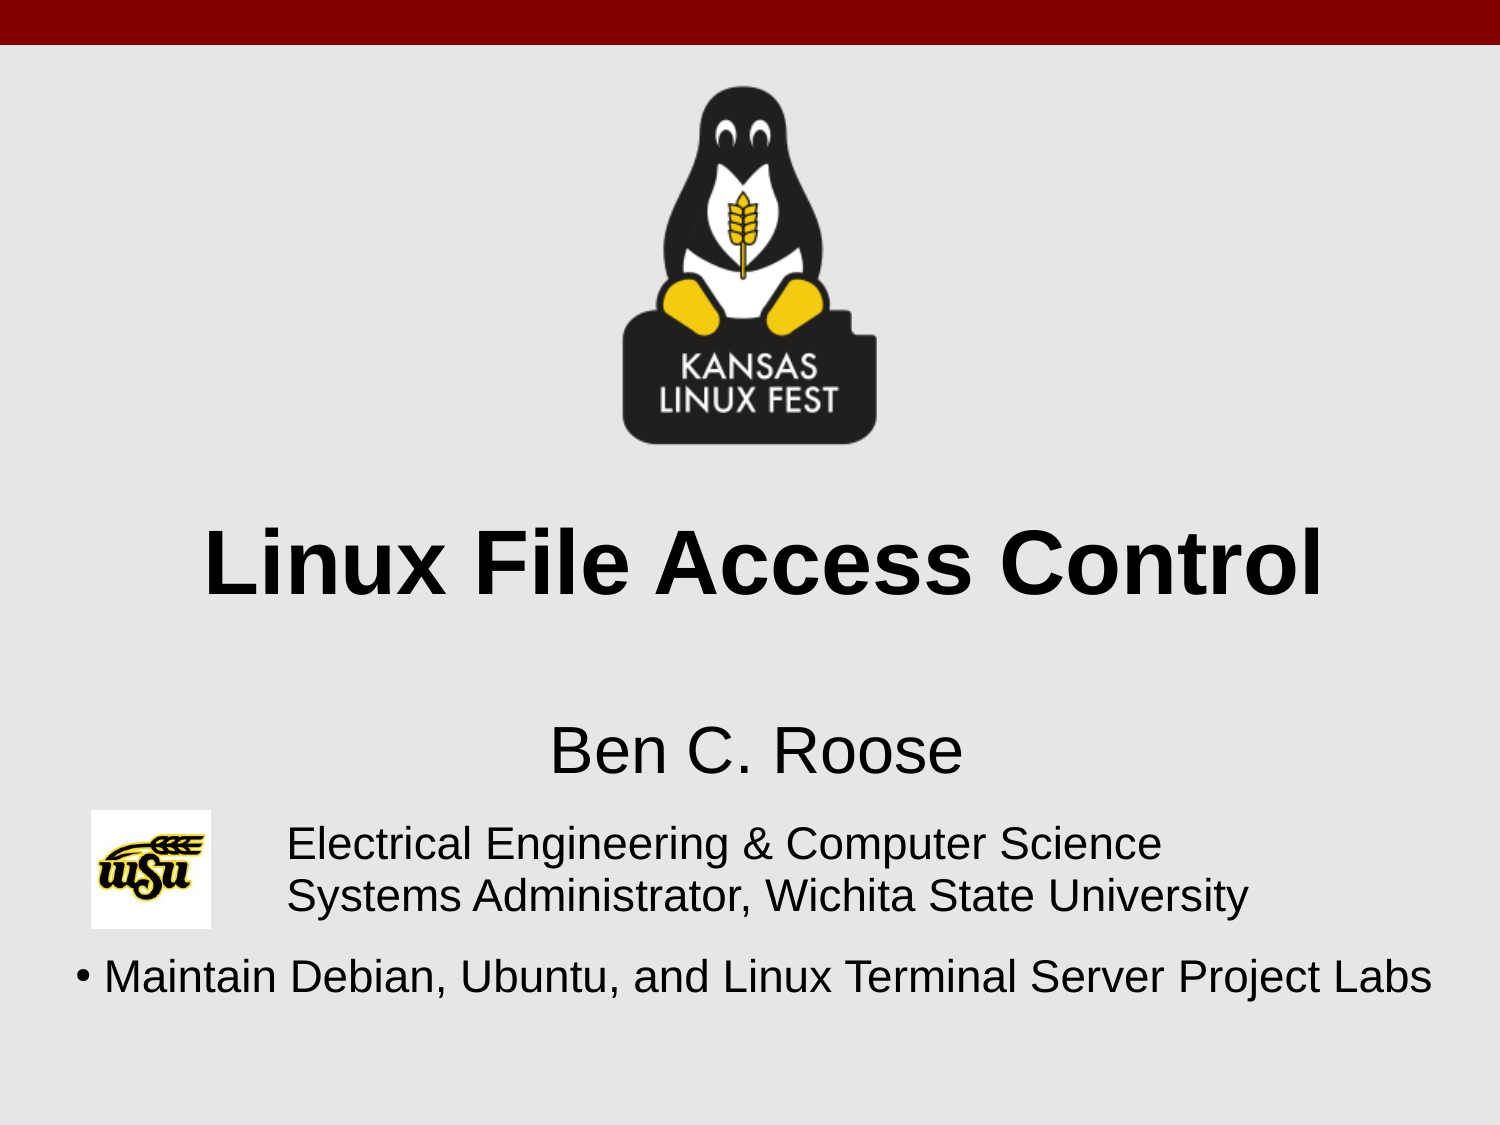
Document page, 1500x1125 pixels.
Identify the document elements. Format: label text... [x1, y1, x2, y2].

text_box [75, 44, 1426, 248]
picture [91, 810, 211, 929]
text_box Ben C. Roose Electrical Engineering & Computer Science Systems Administrator, Wichita State University Maintain Debian, Ubuntu, and Linux Terminal Server Project Labs [75, 625, 1441, 1090]
picture [554, 69, 946, 460]
title Linux File Access Control [90, 459, 1441, 625]
